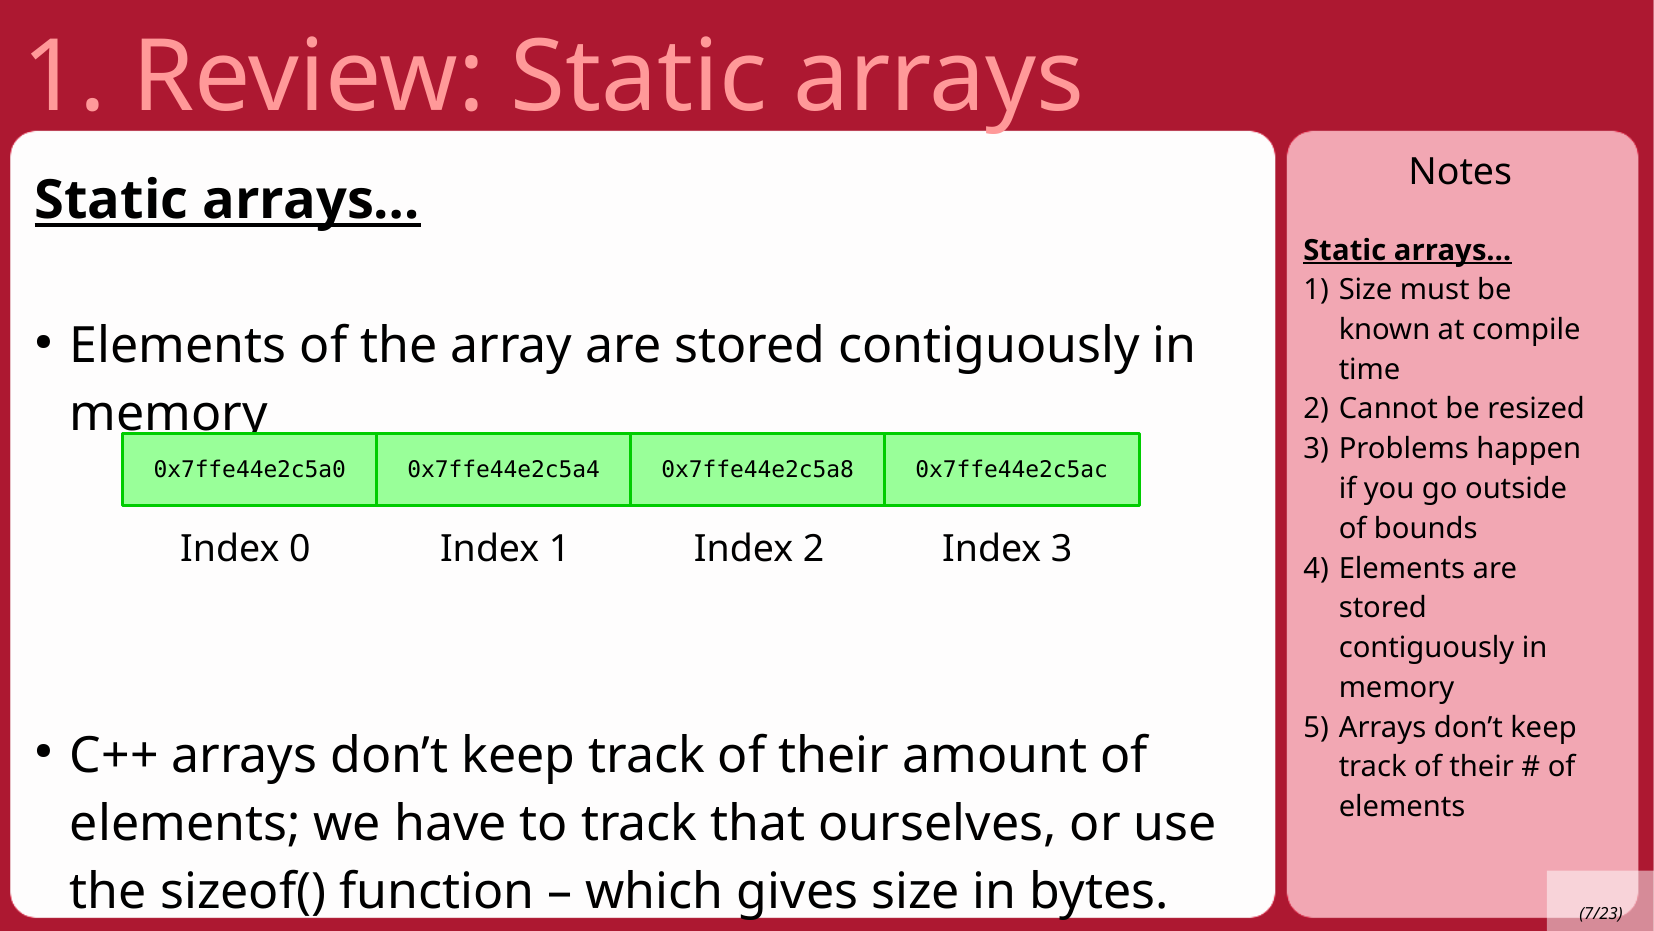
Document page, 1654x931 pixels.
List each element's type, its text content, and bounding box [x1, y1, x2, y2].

text_box Index 2 [631, 518, 879, 576]
text_box 0x7ffe44e2c5a8 [630, 433, 884, 506]
text_box Static arrays… Elements of the array are stored contiguously in memory C++ arrays don’t keep track of their amount of elements; we have to track that ourselves, or use the sizeof() function – which gives size in bytes. If you know the size of the data type the array is storing, you can figure out the amount of elements from that. [34, 160, 1248, 871]
text_box 0x7ffe44e2c5a4 [376, 433, 630, 506]
text_box Static arrays… Size must be known at compile time Cannot be resized Problems happen if you go outside of bounds Elements are stored contiguously in memory Arrays don’t keep track of their # of elements [1288, 221, 1617, 792]
text_box Index 1 [377, 518, 631, 576]
picture [0, 0, 1654, 931]
text_box 0x7ffe44e2c5ac [884, 433, 1140, 506]
text_box Index 0 [117, 518, 373, 576]
text_box Notes [1290, 141, 1631, 199]
text_box (<number>/23) [1546, 877, 1654, 931]
title 1. Review: Static arrays [22, 7, 1511, 136]
text_box Index 3 [879, 518, 1135, 576]
text_box 0x7ffe44e2c5a0 [122, 433, 376, 506]
